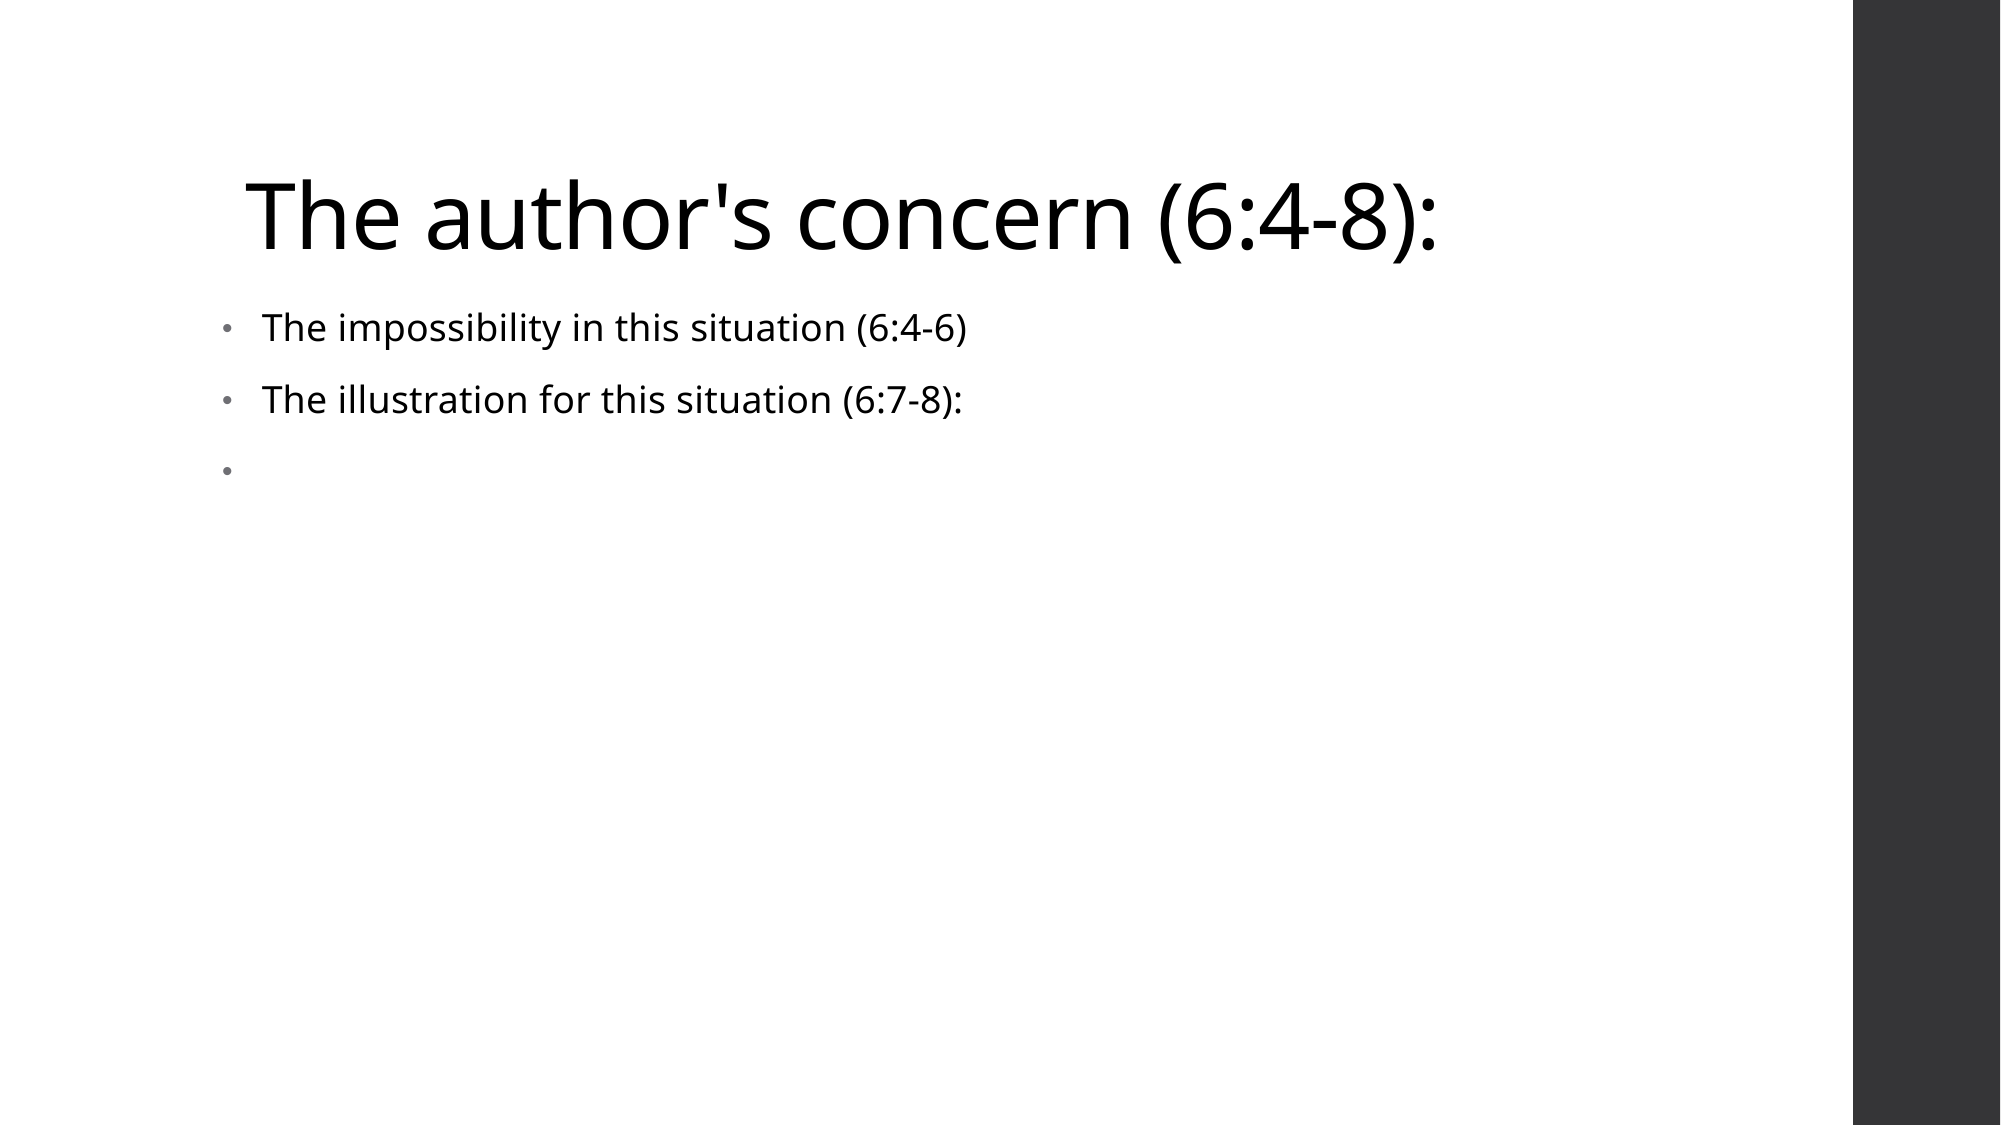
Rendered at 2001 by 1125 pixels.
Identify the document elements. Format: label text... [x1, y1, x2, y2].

title The author's concern (6:4-8): [206, 60, 1797, 278]
list The impossibility in this situation (6:4-6) The illustration for this situation (6:7-8): [206, 299, 1617, 1014]
